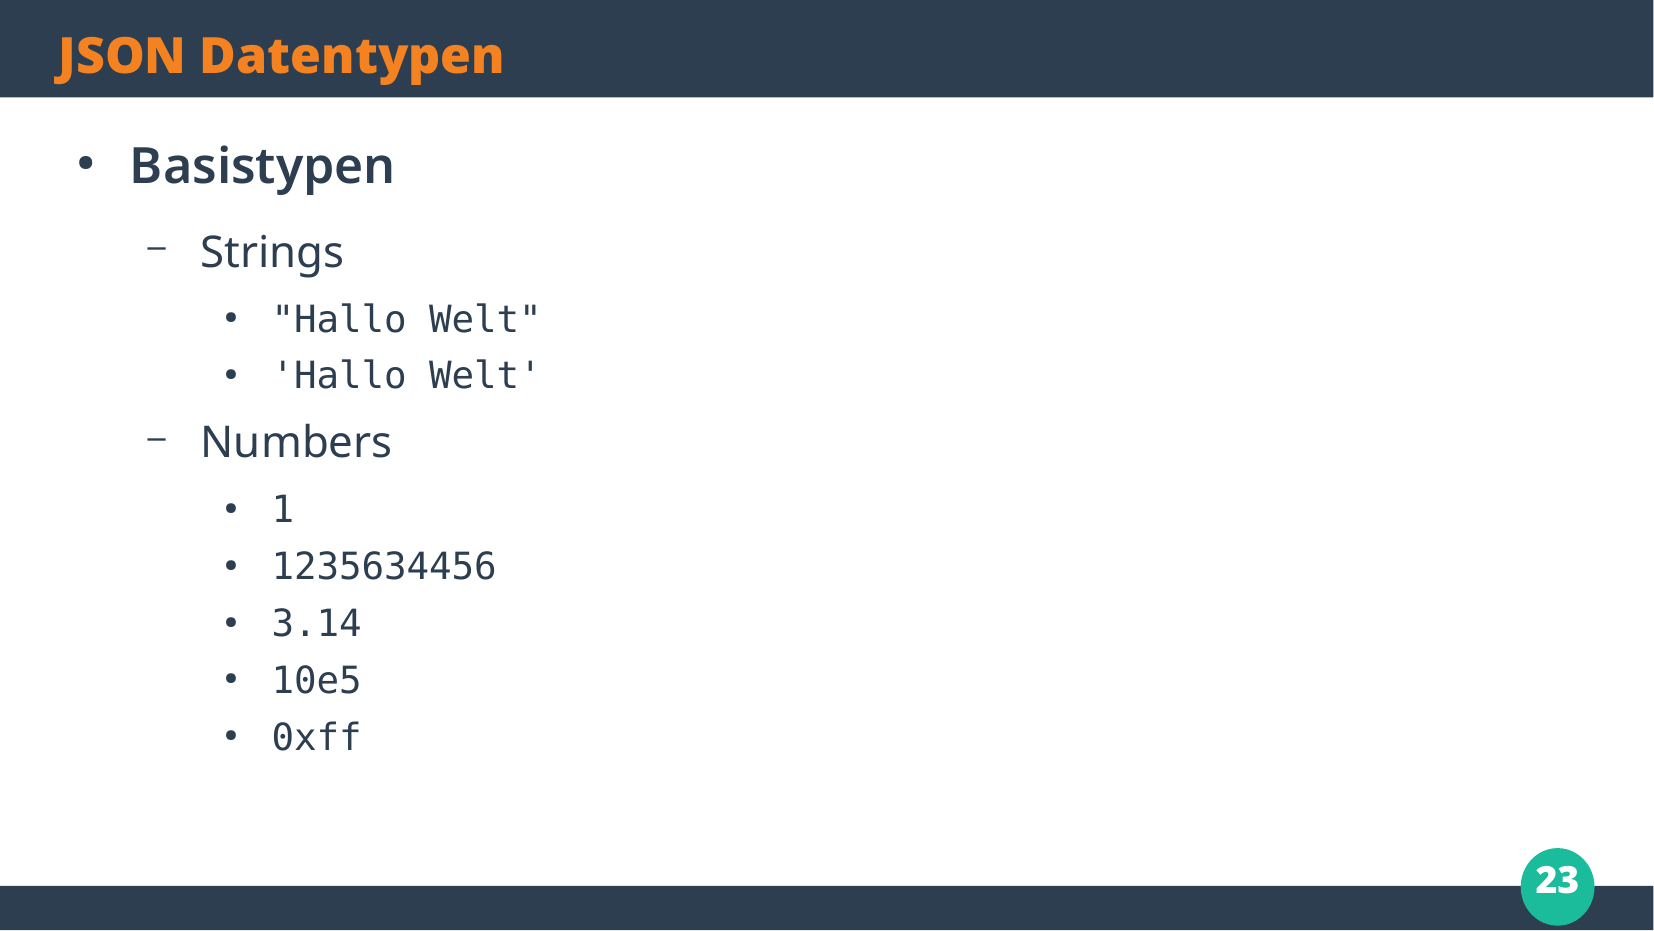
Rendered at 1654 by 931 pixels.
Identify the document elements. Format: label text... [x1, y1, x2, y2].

list Basistypen Strings "Hallo Welt" 'Hallo Welt' Numbers 1 1235634456 3.14 10e5 0xff [59, 129, 1595, 864]
title JSON Datentypen [59, 8, 1595, 89]
